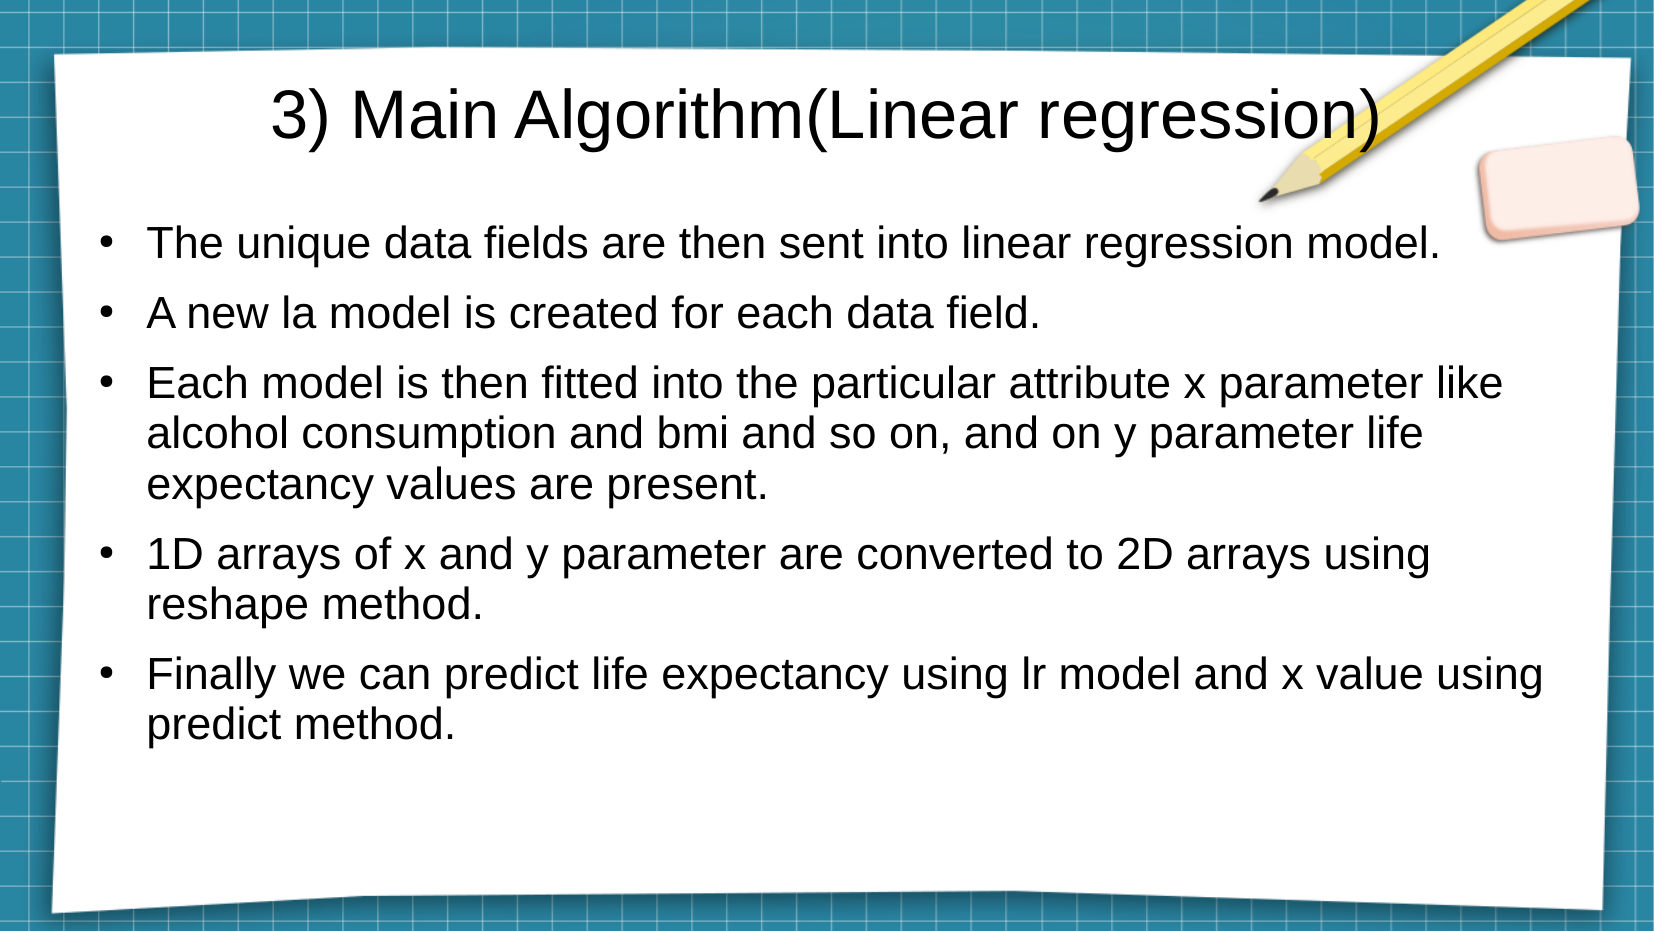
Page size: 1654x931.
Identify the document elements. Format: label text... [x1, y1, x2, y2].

picture [0, 0, 1654, 931]
title 3) Main Algorithm(Linear regression) [82, 37, 1571, 193]
list The unique data fields are then sent into linear regression model. A new la model is created for each data field. Each model is then fitted into the particular attribute x parameter like alcohol consumption and bmi and so on, and on y parameter life expectancy values are present. 1D arrays of x and y parameter are converted to 2D arrays using reshape method. Finally we can predict life expectancy using lr model and x value using predict method. [82, 217, 1571, 758]
